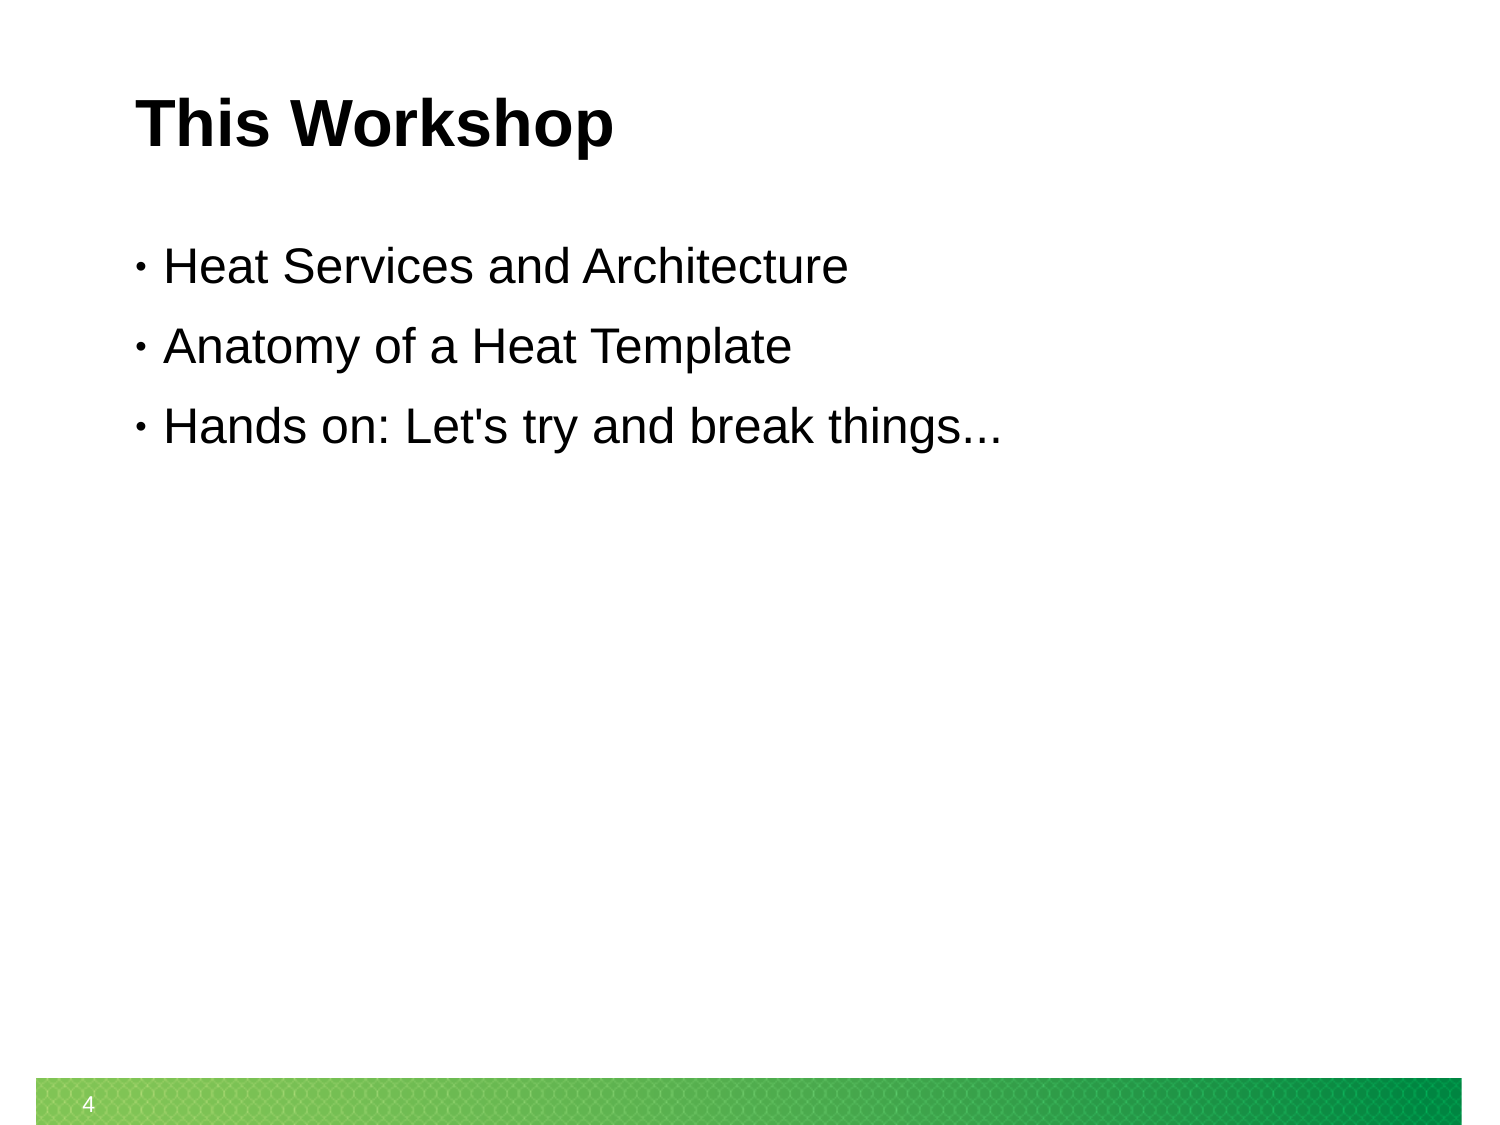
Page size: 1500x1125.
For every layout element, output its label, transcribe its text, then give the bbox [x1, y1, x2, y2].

title This Workshop [135, 41, 1372, 204]
list Heat Services and Architecture Anatomy of a Heat Template Hands on: Let's try and break things... [135, 238, 1372, 892]
picture [36, 1078, 1462, 1125]
